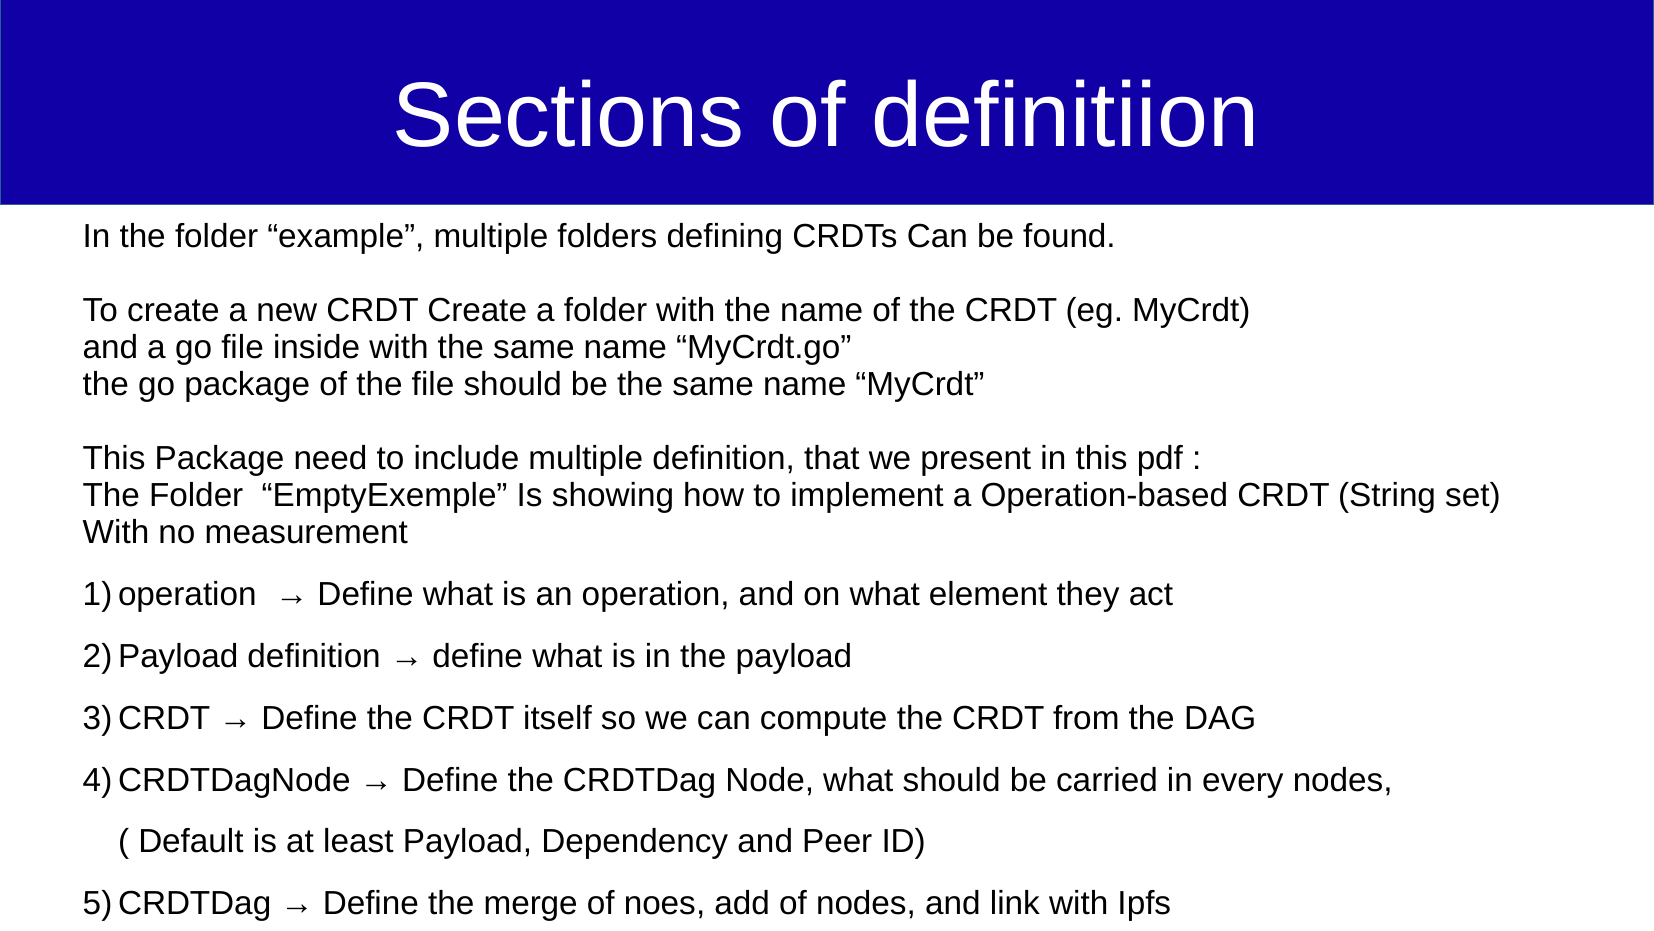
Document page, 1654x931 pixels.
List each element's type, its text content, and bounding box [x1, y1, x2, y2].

title Sections of definitiion [82, 37, 1571, 193]
subtitle In the folder “example”, multiple folders defining CRDTs Can be found. To create a new CRDT Create a folder with the name of the CRDT (eg. MyCrdt) and a go file inside with the same name “MyCrdt.go” the go package of the file should be the same name “MyCrdt” This Package need to include multiple definition, that we present in this pdf : The Folder “EmptyExemple” Is showing how to implement a Operation-based CRDT (String set) With no measurement operation → Define what is an operation, and on what element they act Payload definition → define what is in the payload CRDT → Define the CRDT itself so we can compute the CRDT from the DAG CRDTDagNode → Define the CRDTDag Node, what should be carried in every nodes, ( Default is at least Payload, Dependency and Peer ID) CRDTDag → Define the merge of noes, add of nodes, and link with Ipfs [82, 217, 1571, 922]
text_box [0, 0, 1654, 205]
